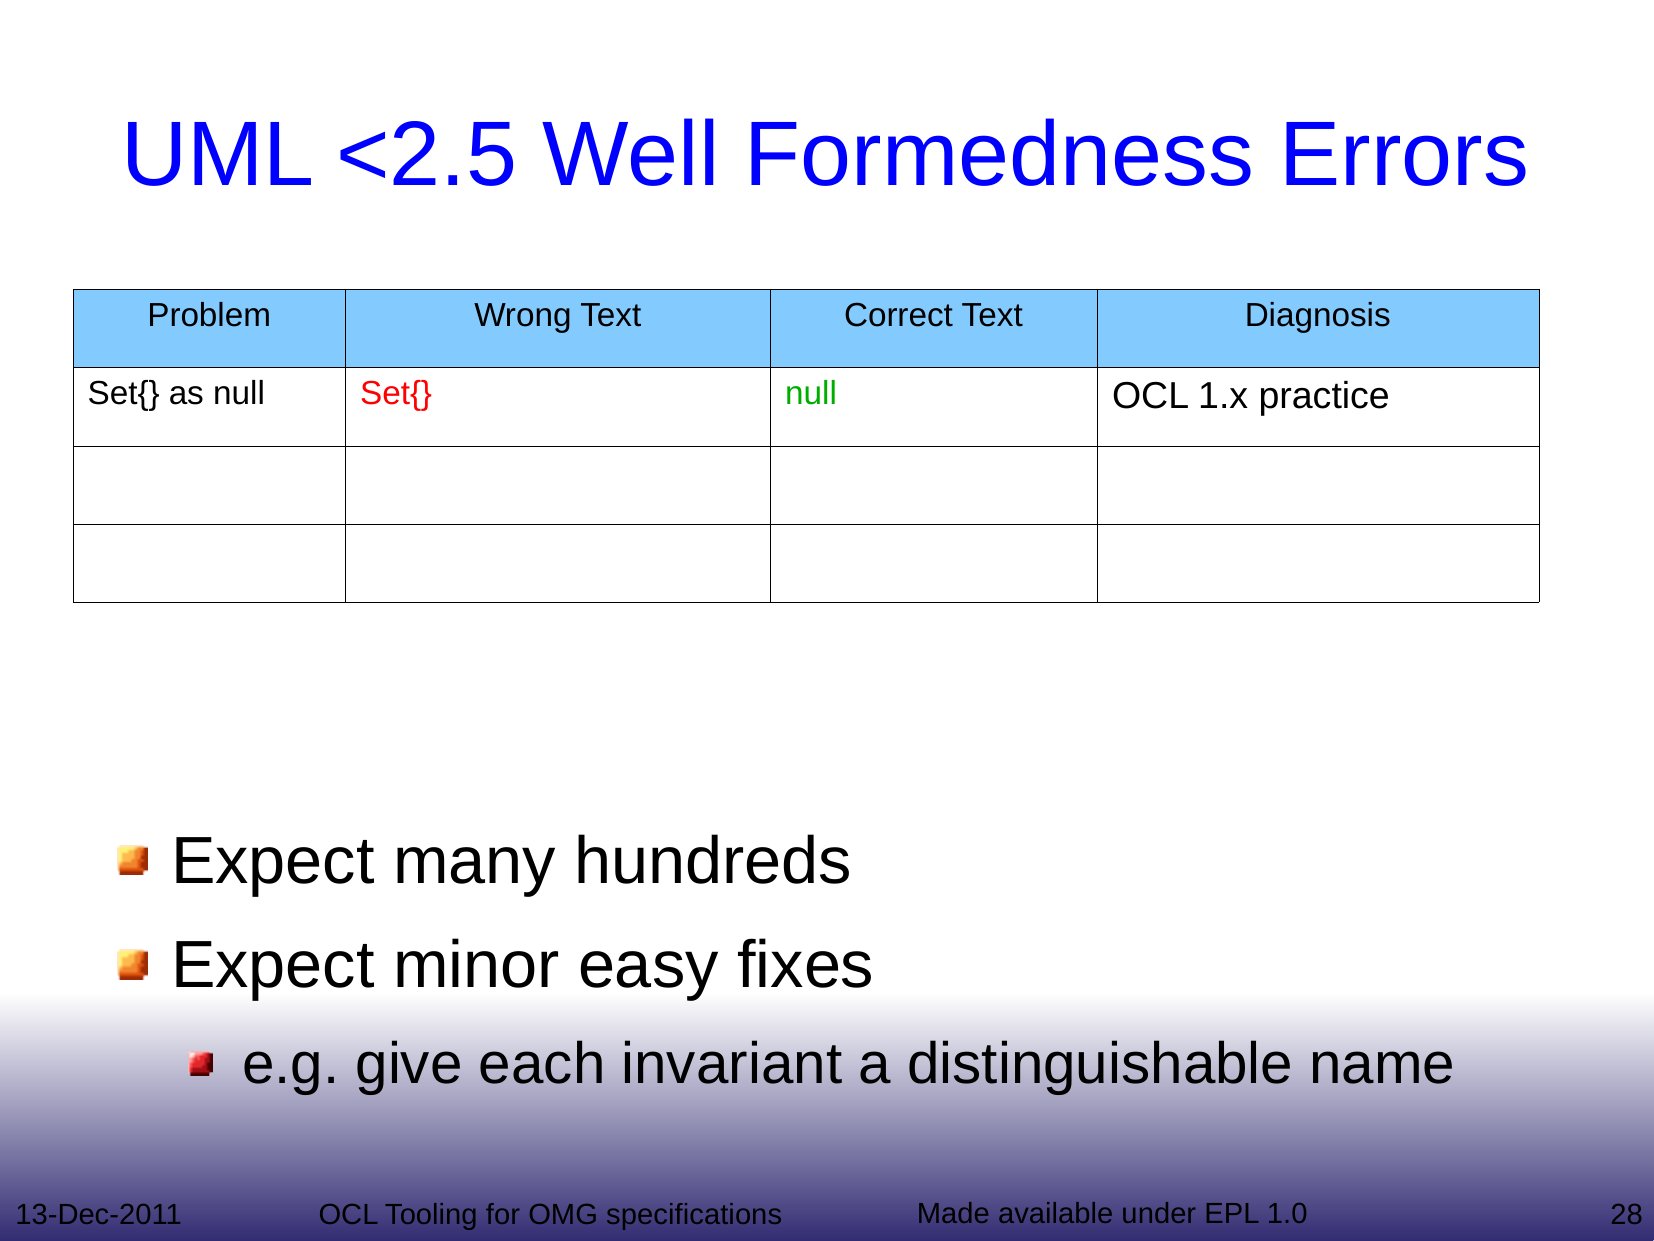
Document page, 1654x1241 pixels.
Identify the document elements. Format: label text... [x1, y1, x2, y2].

table_header Diagnosis [1098, 290, 1539, 301]
table_header Wrong Text [346, 290, 770, 301]
title UML <2.5 Well Formedness Errors [81, 50, 1570, 258]
table_cell Set{} as null [74, 368, 100, 446]
table_header Problem [74, 290, 345, 367]
list Expect many hundreds Expect minor easy fixes e.g. give each invariant a distinguishable name [100, 301, 1589, 1120]
table_cell [74, 525, 100, 602]
table_cell [74, 447, 100, 524]
table_header Correct Text [771, 290, 1097, 301]
